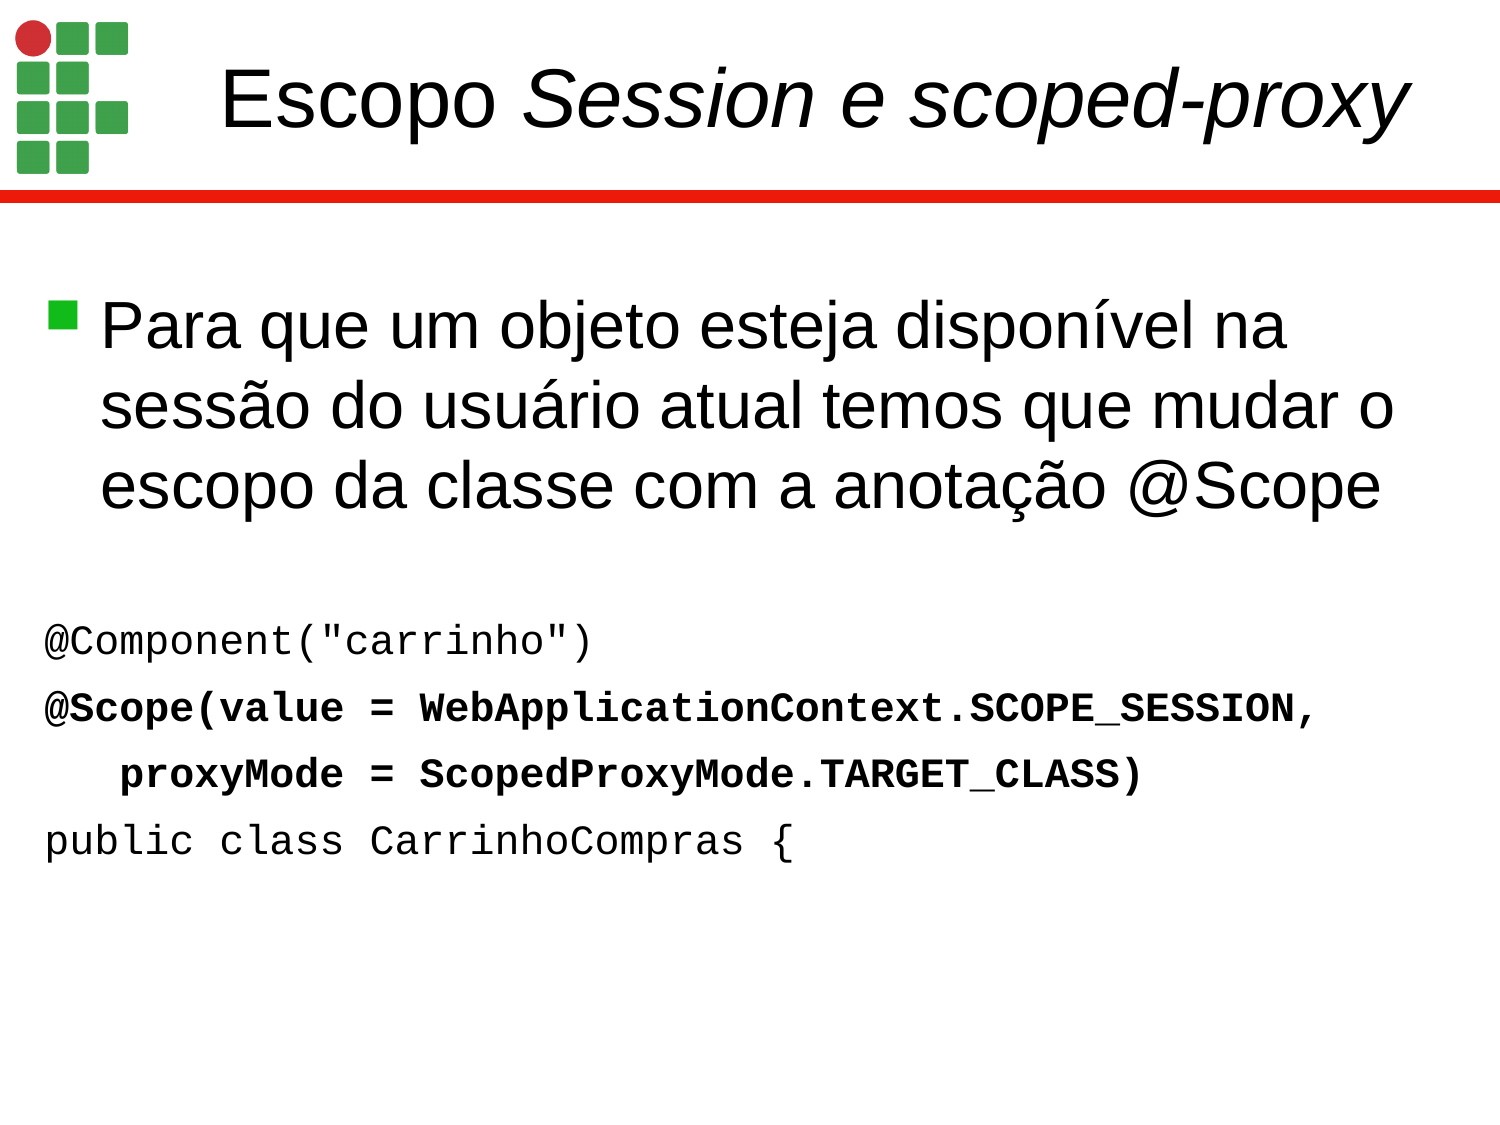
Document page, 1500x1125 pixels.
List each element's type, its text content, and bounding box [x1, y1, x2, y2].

title Escopo Session e scoped-proxy [153, 0, 1477, 202]
list @Component("carrinho") @Scope(value = WebApplicationContext.SCOPE_SESSION, proxyMode = ScopedProxyMode.TARGET_CLASS) public class CarrinhoCompras { [29, 484, 1471, 1102]
list Para que um objeto esteja disponível na sessão do usuário atual temos que mudar o escopo da classe com a anotação @Scope [29, 219, 1471, 484]
picture [14, 16, 130, 178]
